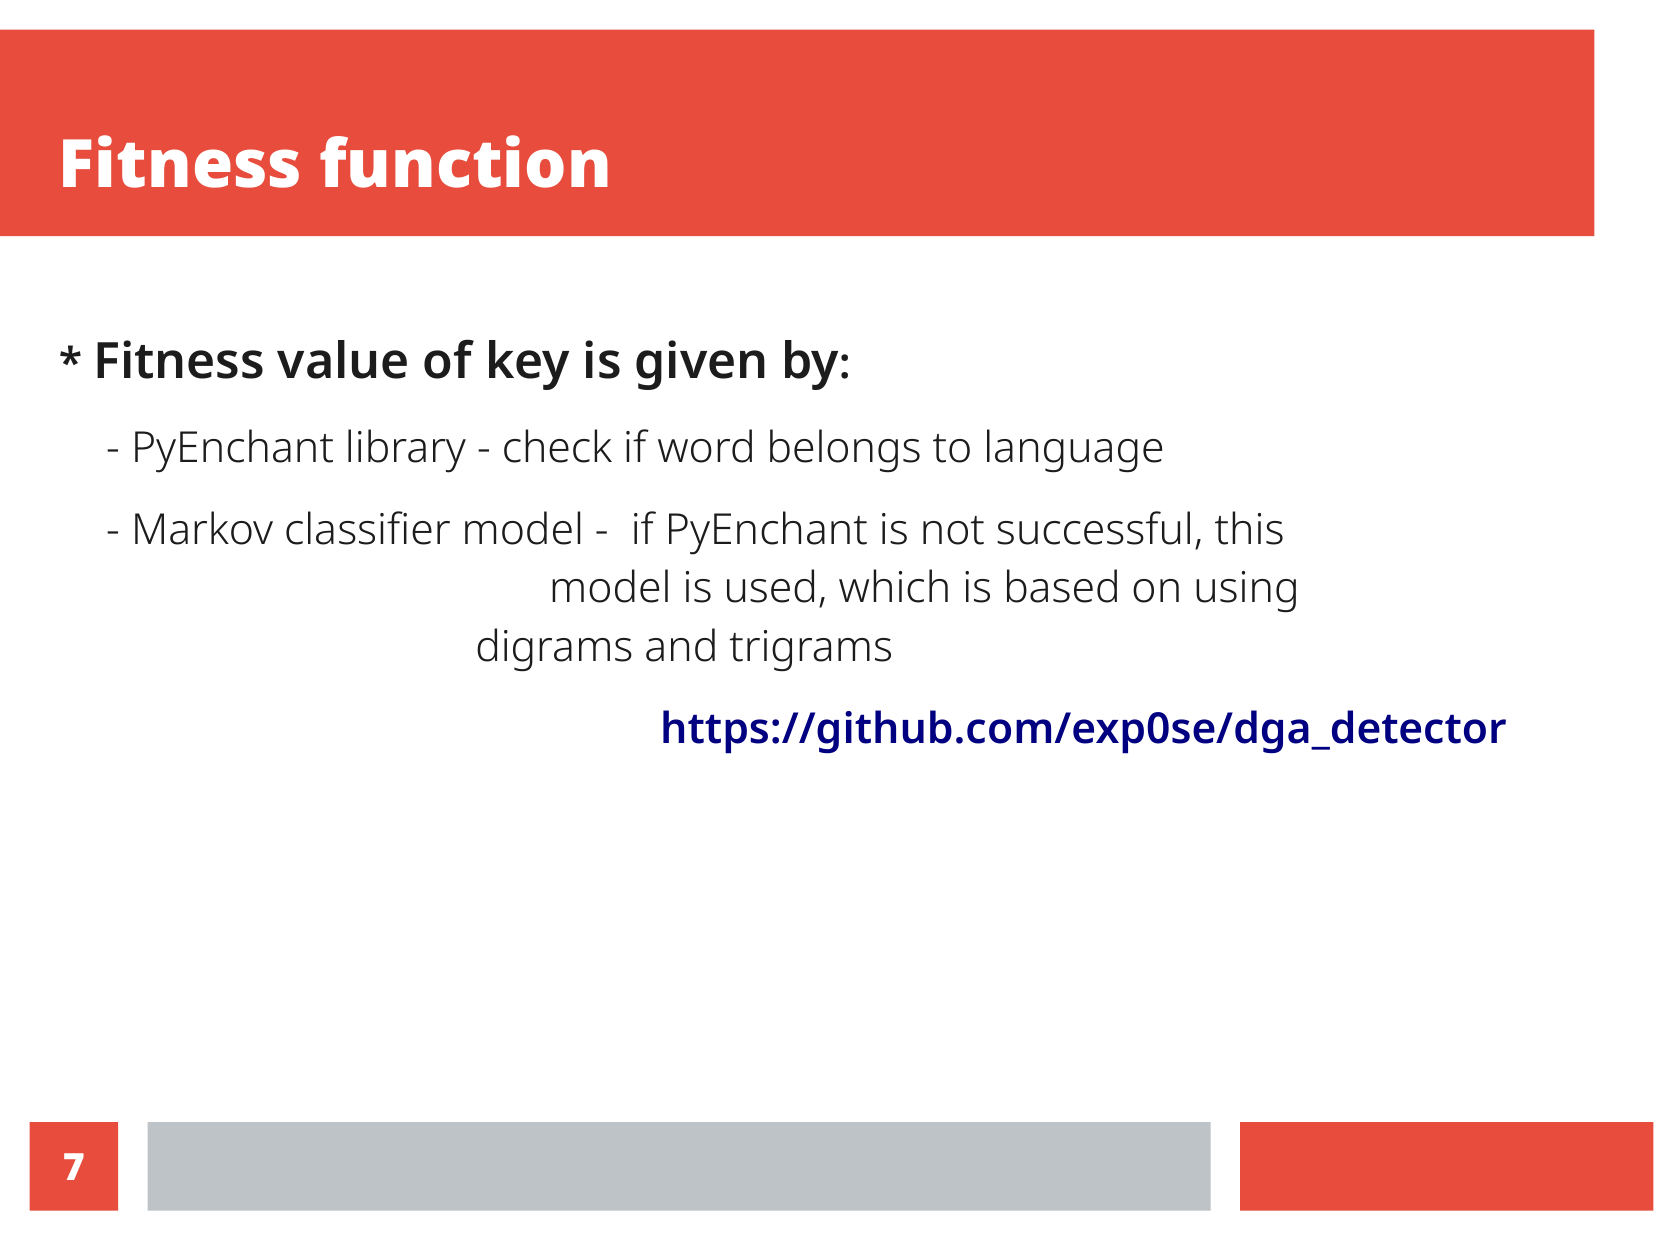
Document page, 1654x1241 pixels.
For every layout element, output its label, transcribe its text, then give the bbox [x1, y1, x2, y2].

title Fitness function [59, 59, 1595, 207]
list * Fitness value of key is given by: - PyEnchant library - check if word belongs to language - Markov classifier model - if PyEnchant is not successful, this model is used, which is based on using digrams and trigrams https://github.com/exp0se/dga_detector [59, 324, 1565, 1093]
